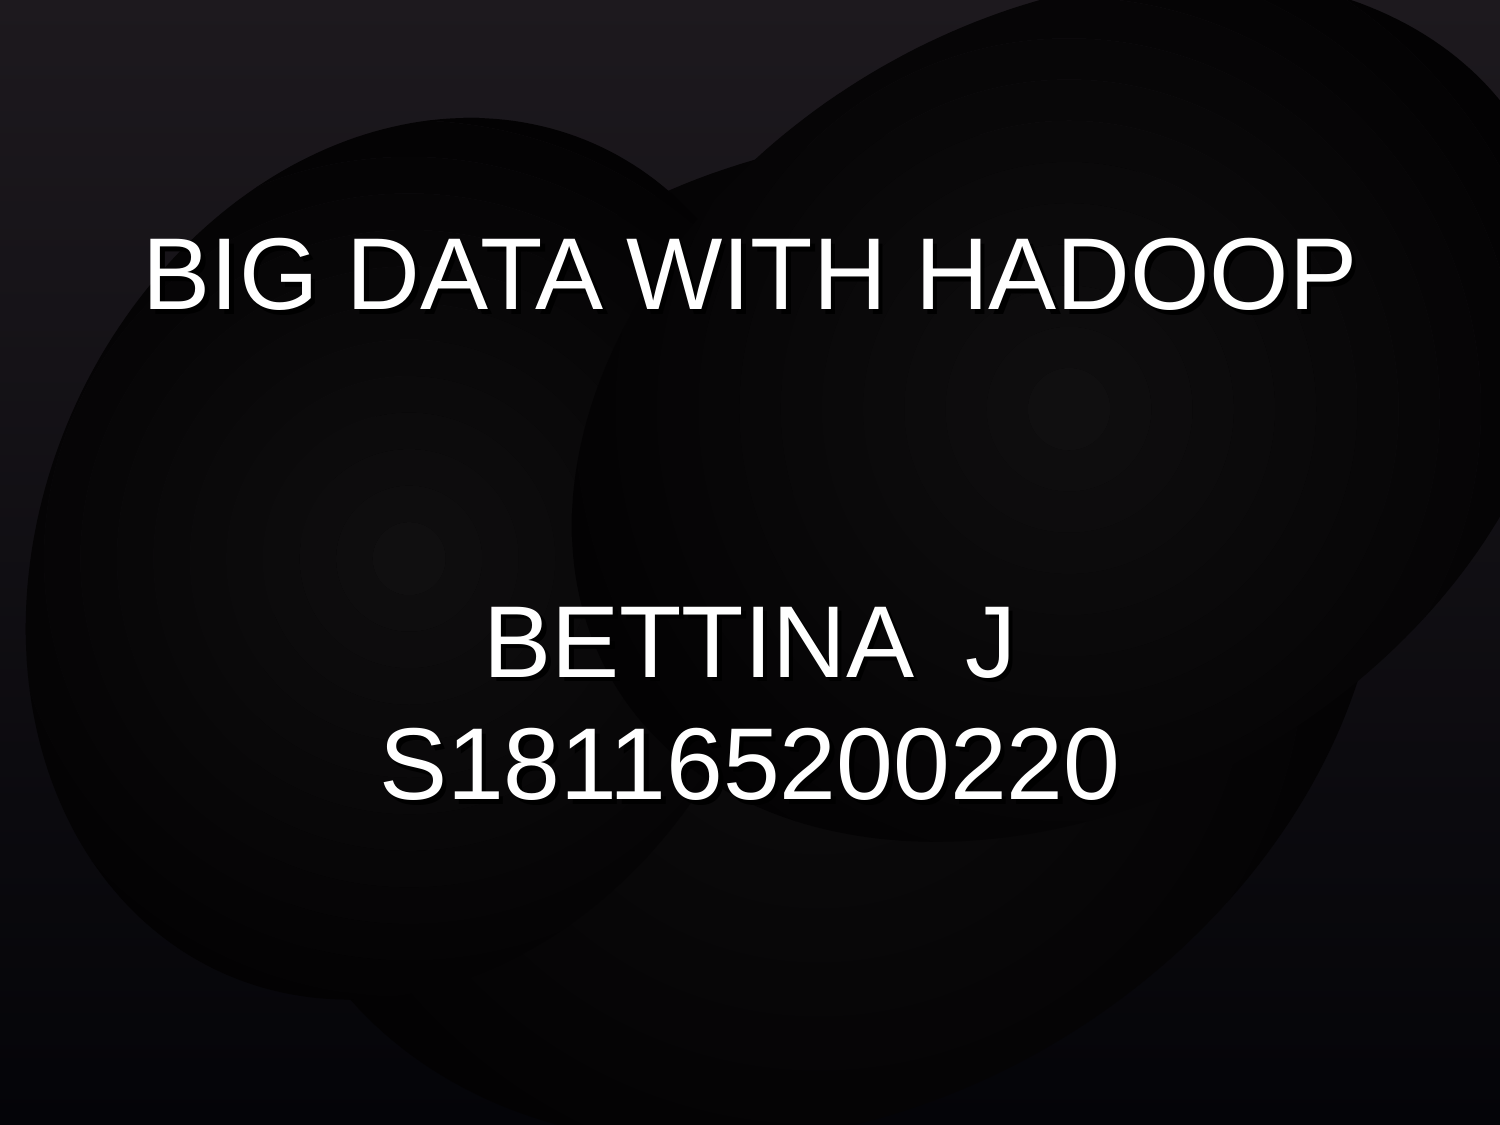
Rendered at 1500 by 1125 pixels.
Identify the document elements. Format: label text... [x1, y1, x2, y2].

title BIG DATA WITH HADOOP BETTINA J S181165200220 [75, 0, 1426, 951]
